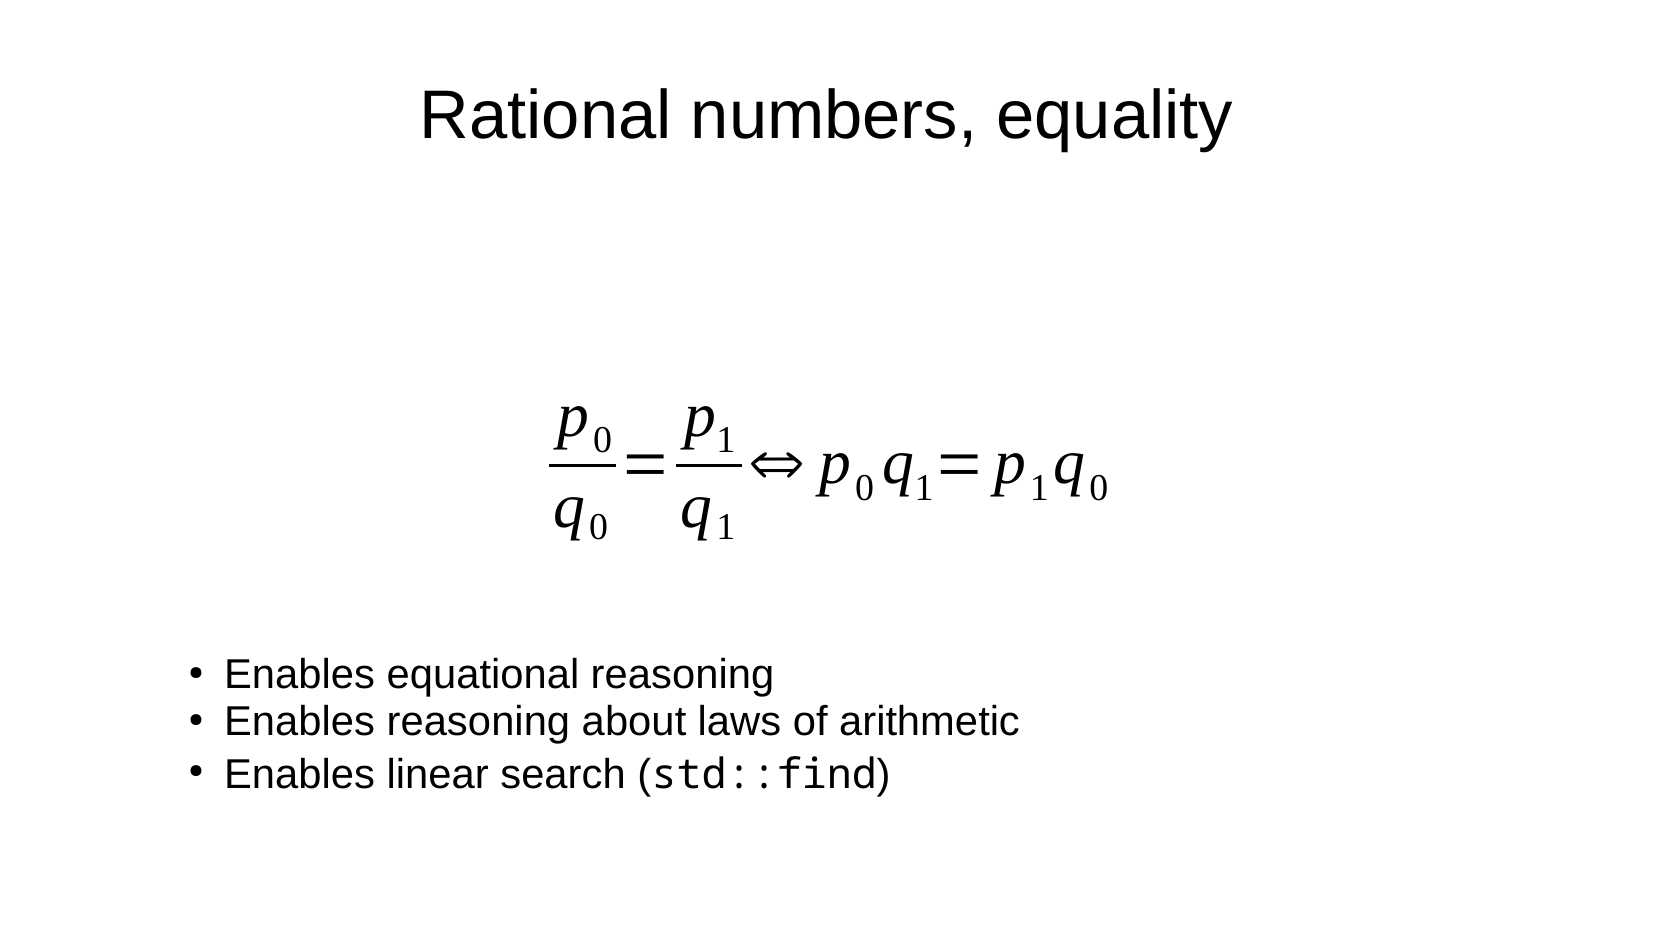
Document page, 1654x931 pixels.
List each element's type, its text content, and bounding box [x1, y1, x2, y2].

text_box Enables equational reasoning Enables reasoning about laws of arithmetic Enables linear search (std::find) [173, 271, 1457, 848]
title Rational numbers, equality [82, 37, 1571, 193]
